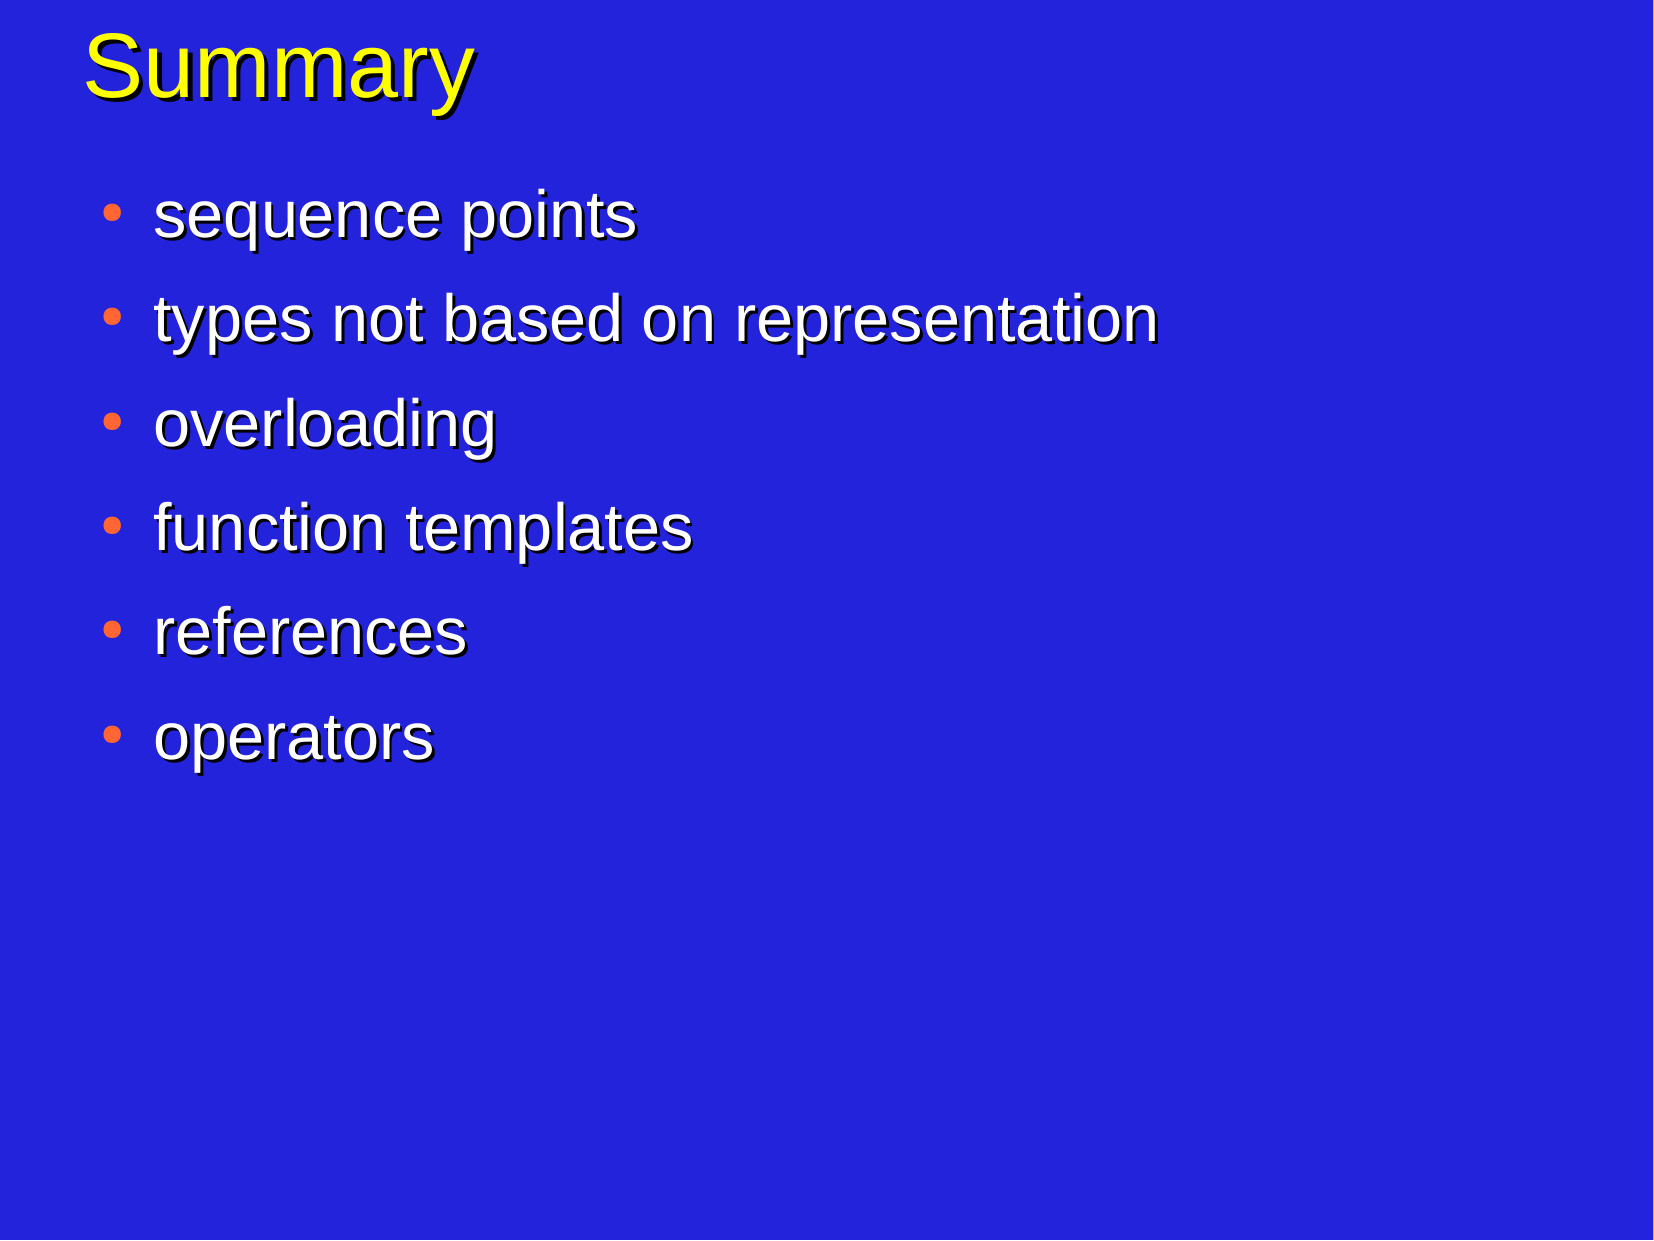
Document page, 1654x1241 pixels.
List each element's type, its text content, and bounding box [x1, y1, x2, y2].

list sequence points types not based on representation overloading function templates references operators [82, 177, 1571, 1182]
title Summary [82, 2, 1571, 130]
